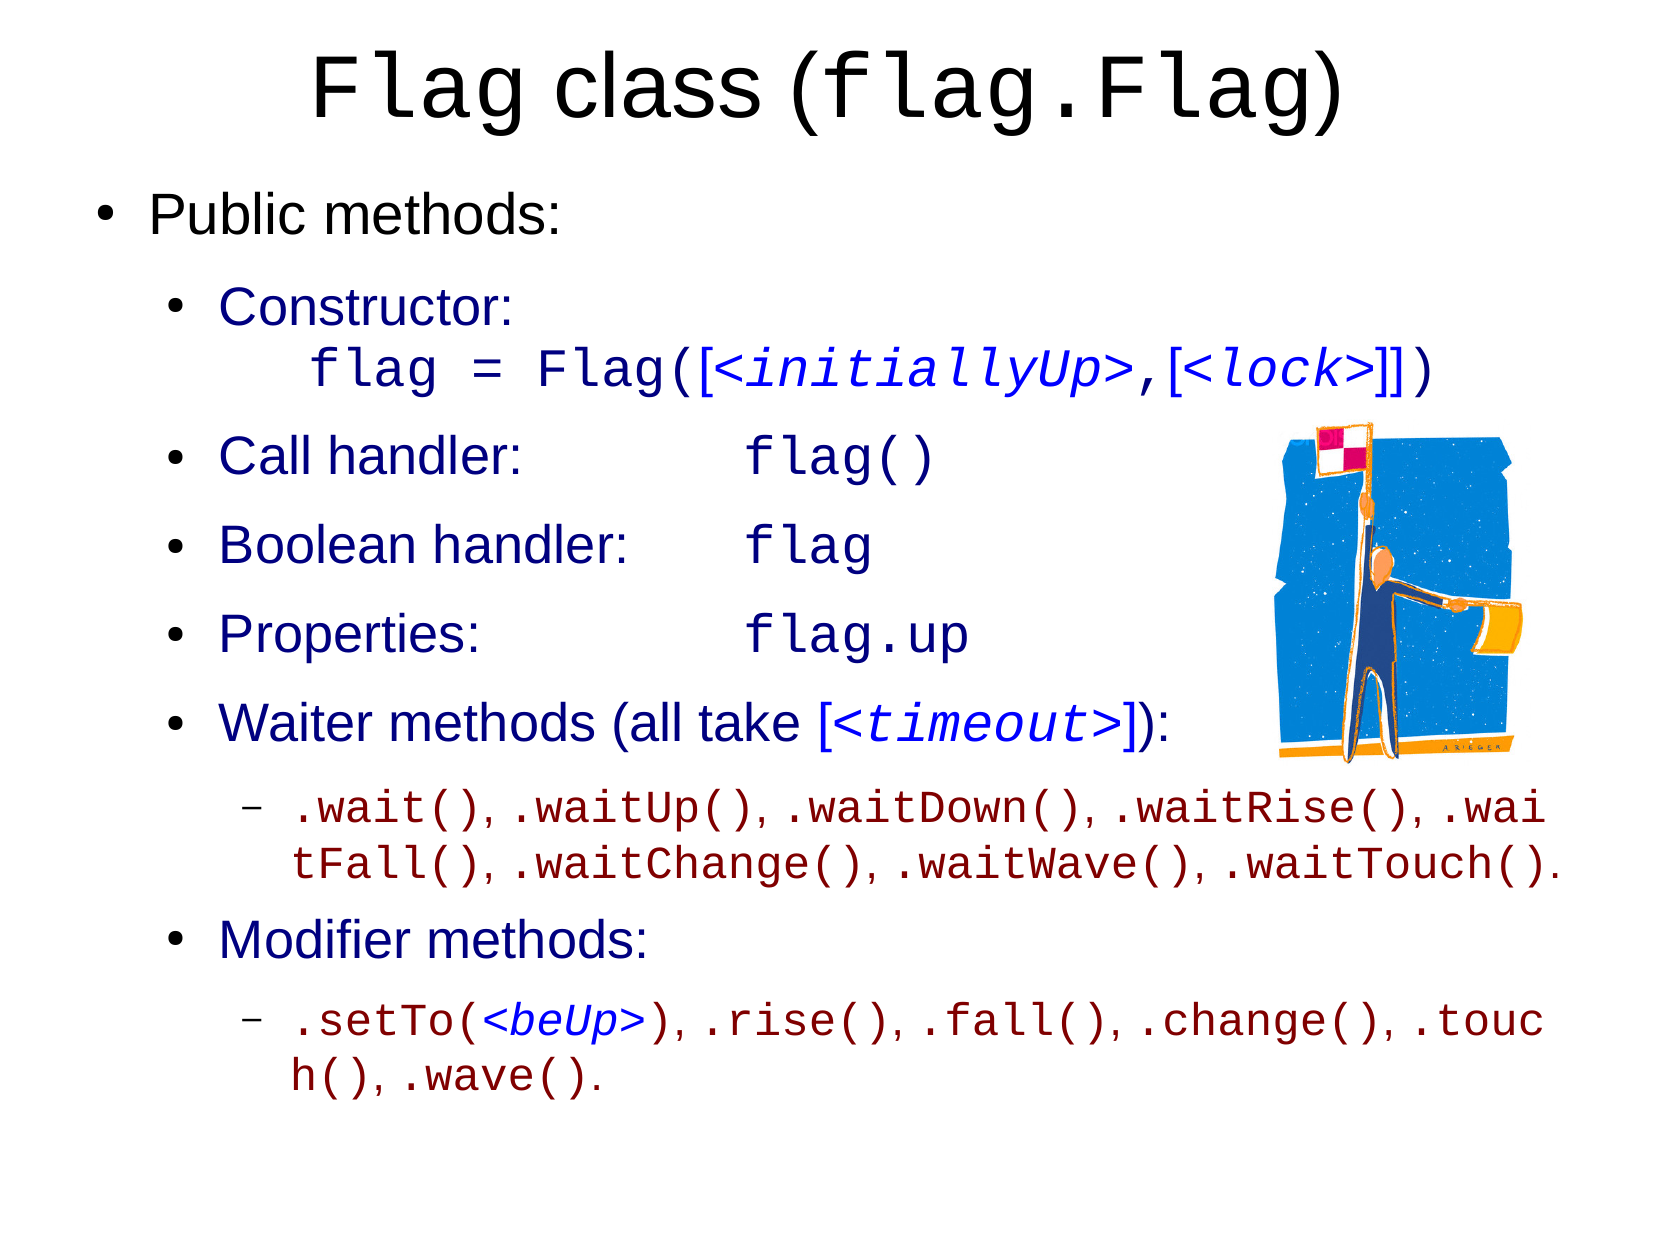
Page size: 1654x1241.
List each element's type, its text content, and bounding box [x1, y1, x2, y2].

title Flag class (flag.Flag) [82, 34, 1571, 145]
list Public methods: Constructor: flag = Flag([<initiallyUp>,[<lock>]]) Call handler: flag() Boolean handler: flag Properties: flag.up Waiter methods (all take [<timeout>]): .wait(), .waitUp(), .waitDown(), .waitRise(), .waitFall(), .waitChange(), .waitWave(), .waitTouch(). Modifier methods: .setTo(<beUp>), .rise(), .fall(), .change(), .touch(), .wave(). [77, 181, 1566, 1143]
picture [1272, 419, 1531, 766]
